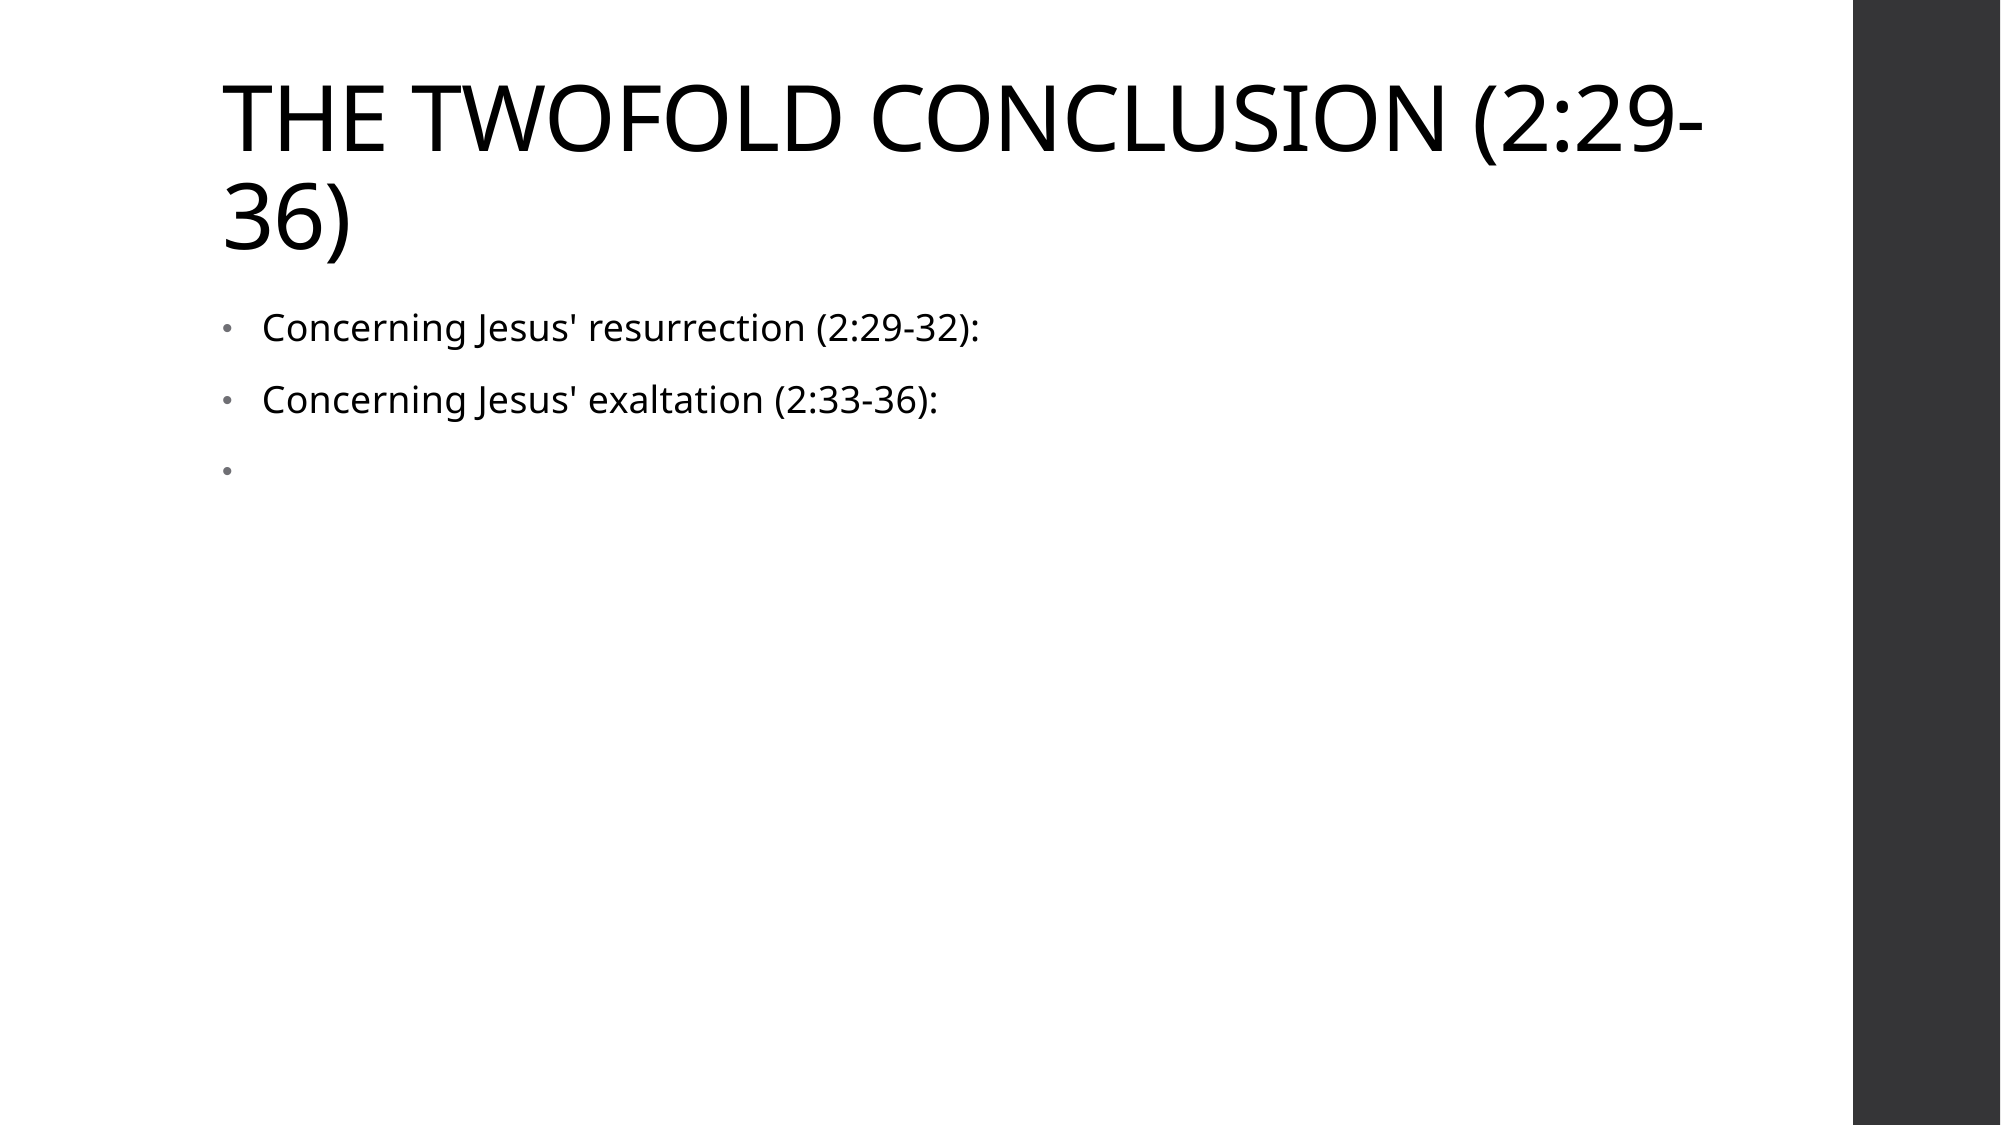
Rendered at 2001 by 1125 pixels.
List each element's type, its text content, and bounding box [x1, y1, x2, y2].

list Concerning Jesus' resurrection (2:29-32): Concerning Jesus' exaltation (2:33-36): [206, 299, 1617, 1014]
title THE TWOFOLD CONCLUSION (2:29-36) [206, 60, 1797, 278]
